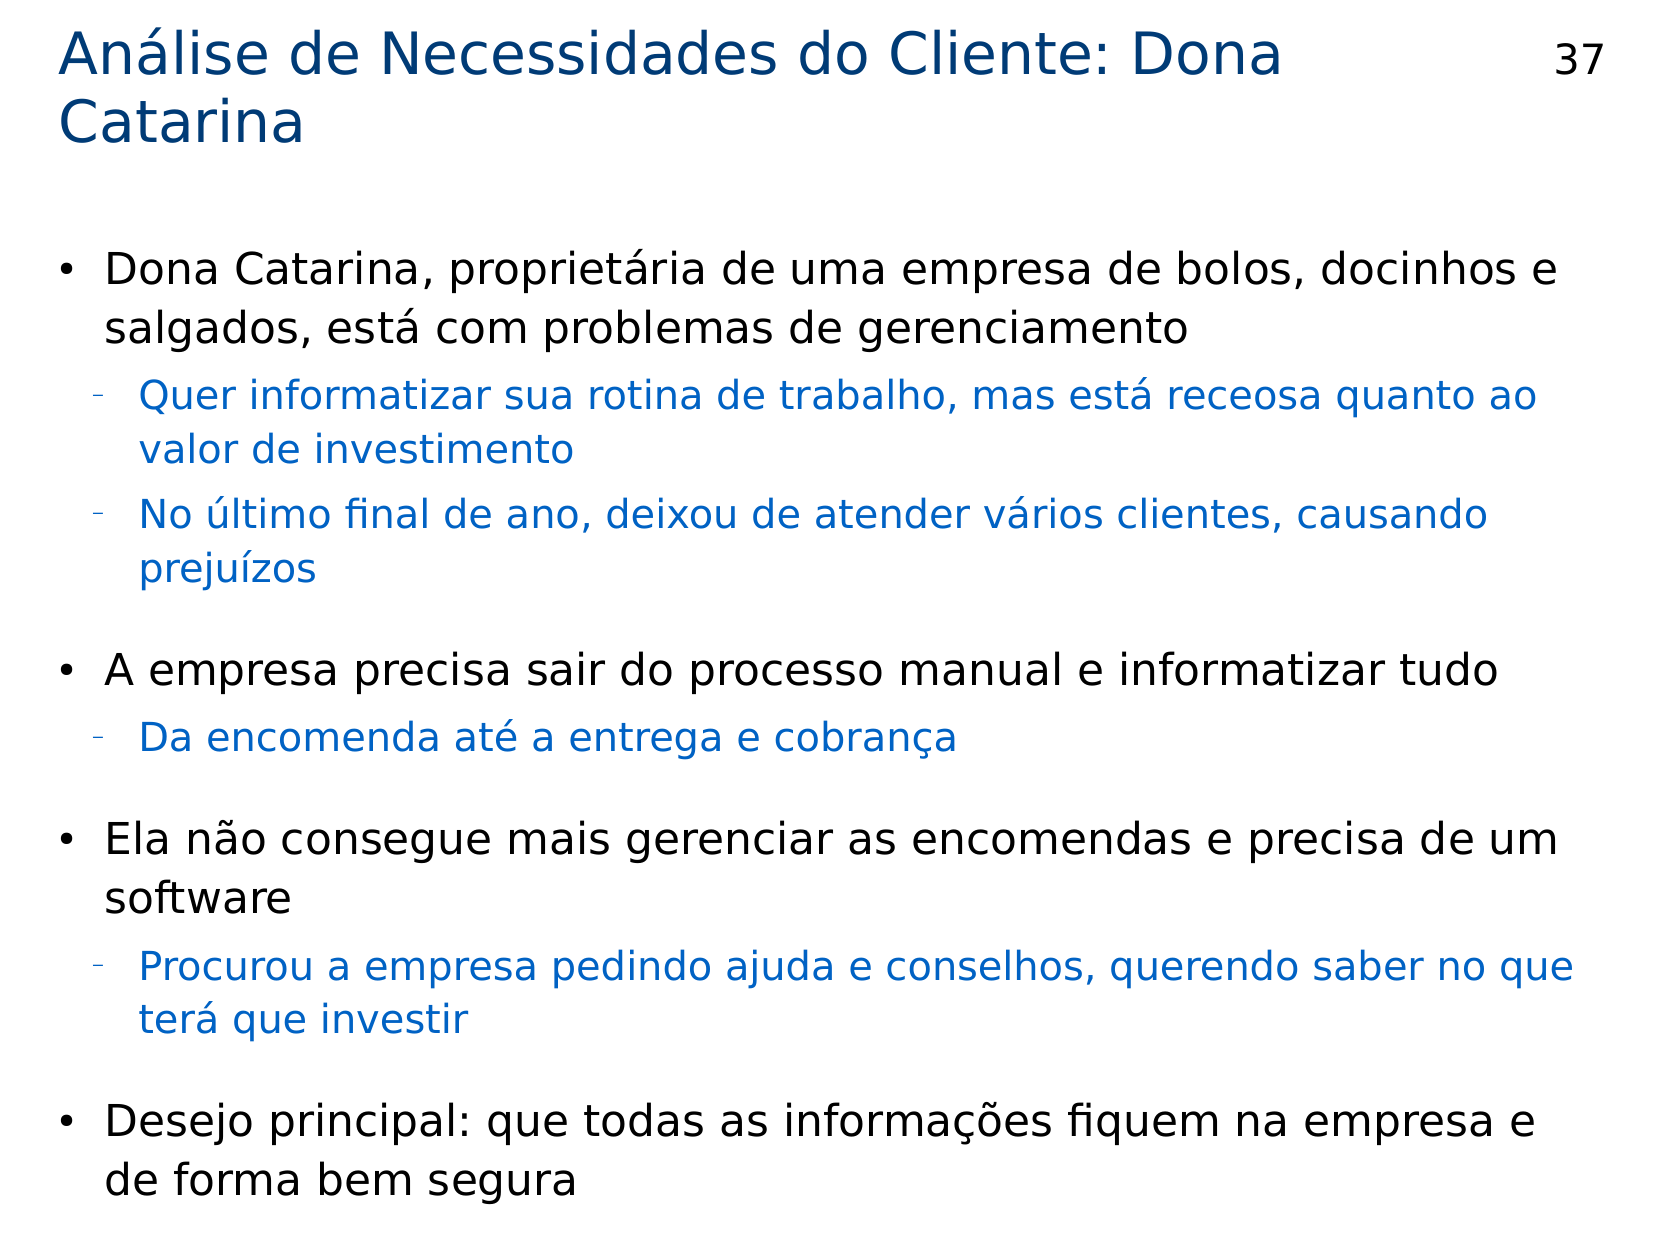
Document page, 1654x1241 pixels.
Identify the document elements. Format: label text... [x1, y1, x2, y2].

list Dona Catarina, proprietária de uma empresa de bolos, docinhos e salgados, está com problemas de gerenciamento Quer informatizar sua rotina de trabalho, mas está receosa quanto ao valor de investimento No último final de ano, deixou de atender vários clientes, causando prejuízos A empresa precisa sair do processo manual e informatizar tudo Da encomenda até a entrega e cobrança Ela não consegue mais gerenciar as encomendas e precisa de um software Procurou a empresa pedindo ajuda e conselhos, querendo saber no que terá que investir Desejo principal: que todas as informações fiquem na empresa e de forma bem segura [59, 236, 1595, 1211]
title Análise de Necessidades do Cliente: Dona Catarina [59, 29, 1506, 148]
